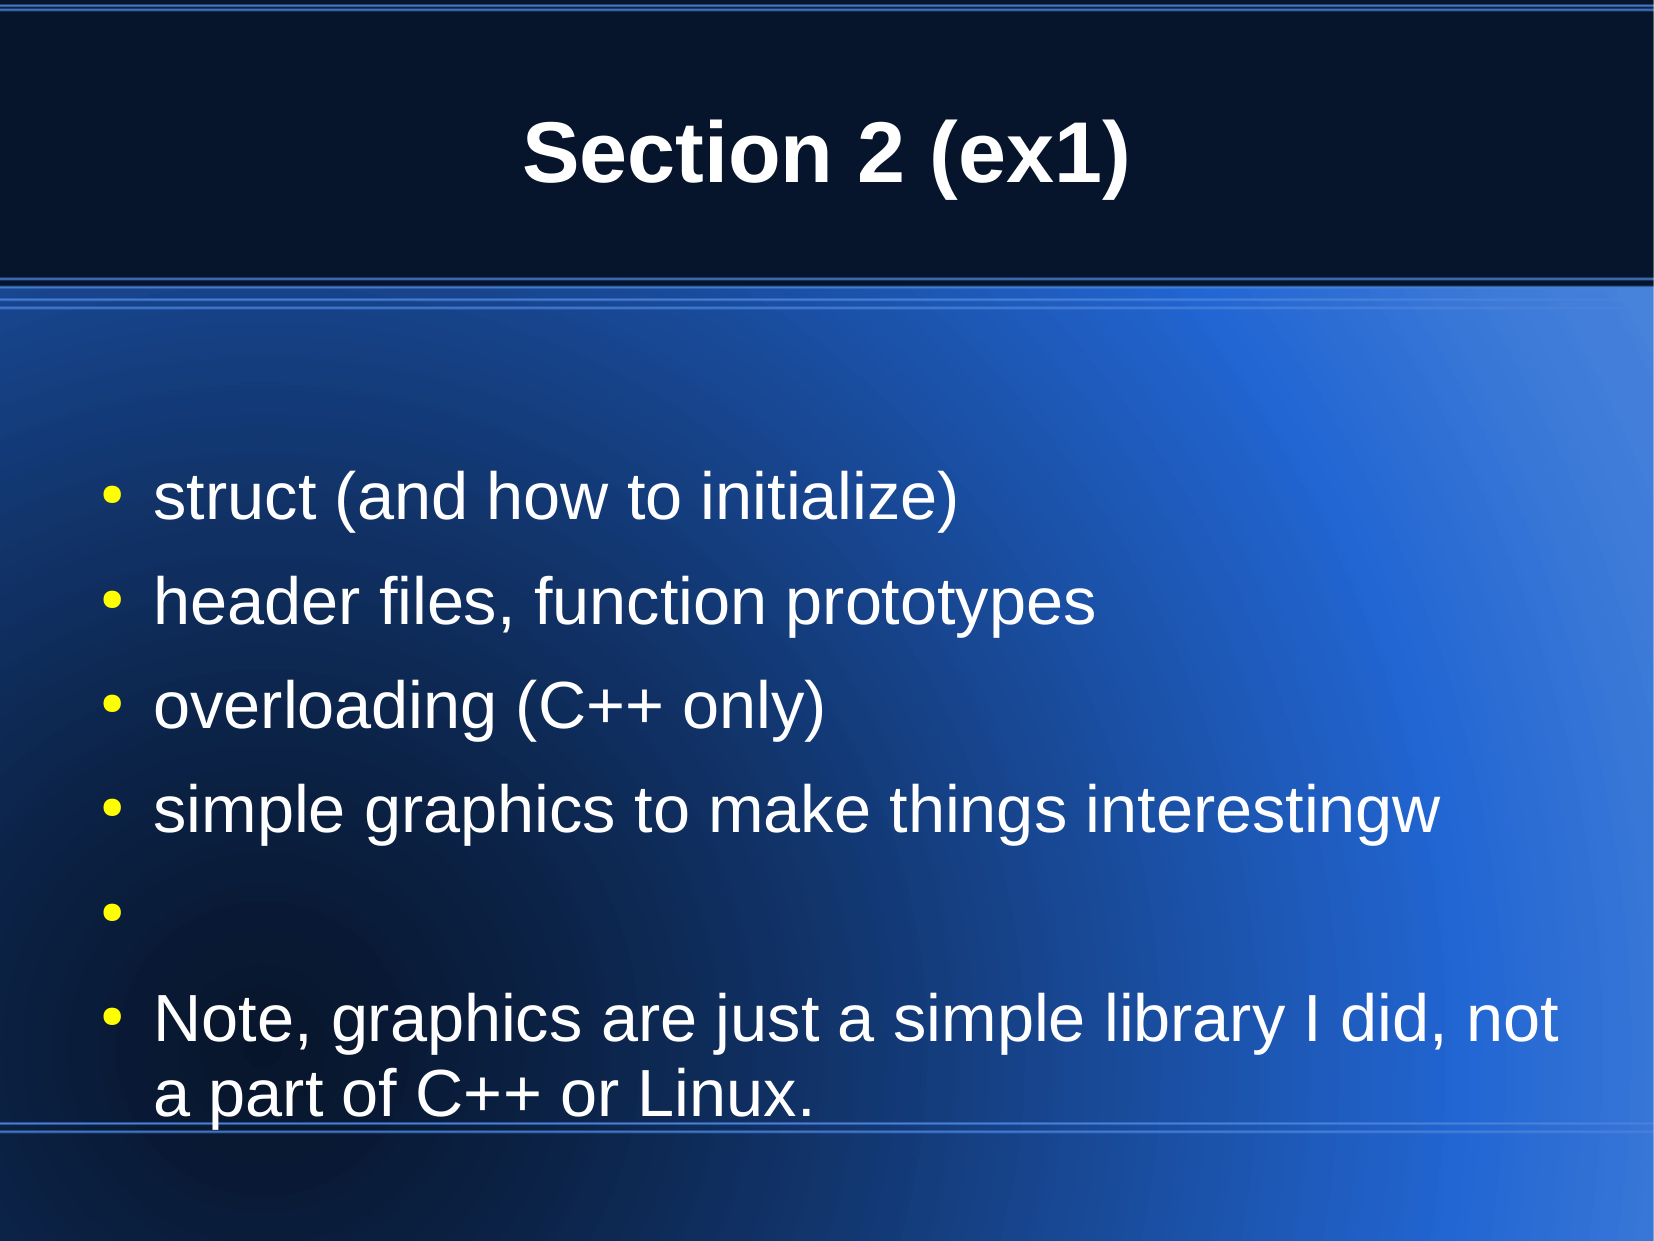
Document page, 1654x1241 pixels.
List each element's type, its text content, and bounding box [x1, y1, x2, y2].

list struct (and how to initialize) header files, function prototypes overloading (C++ only) simple graphics to make things interestingw Note, graphics are just a simple library I did, not a part of C++ or Linux. [82, 355, 1571, 1235]
title Section 2 (ex1) [82, 49, 1571, 257]
picture [0, 0, 1654, 1241]
